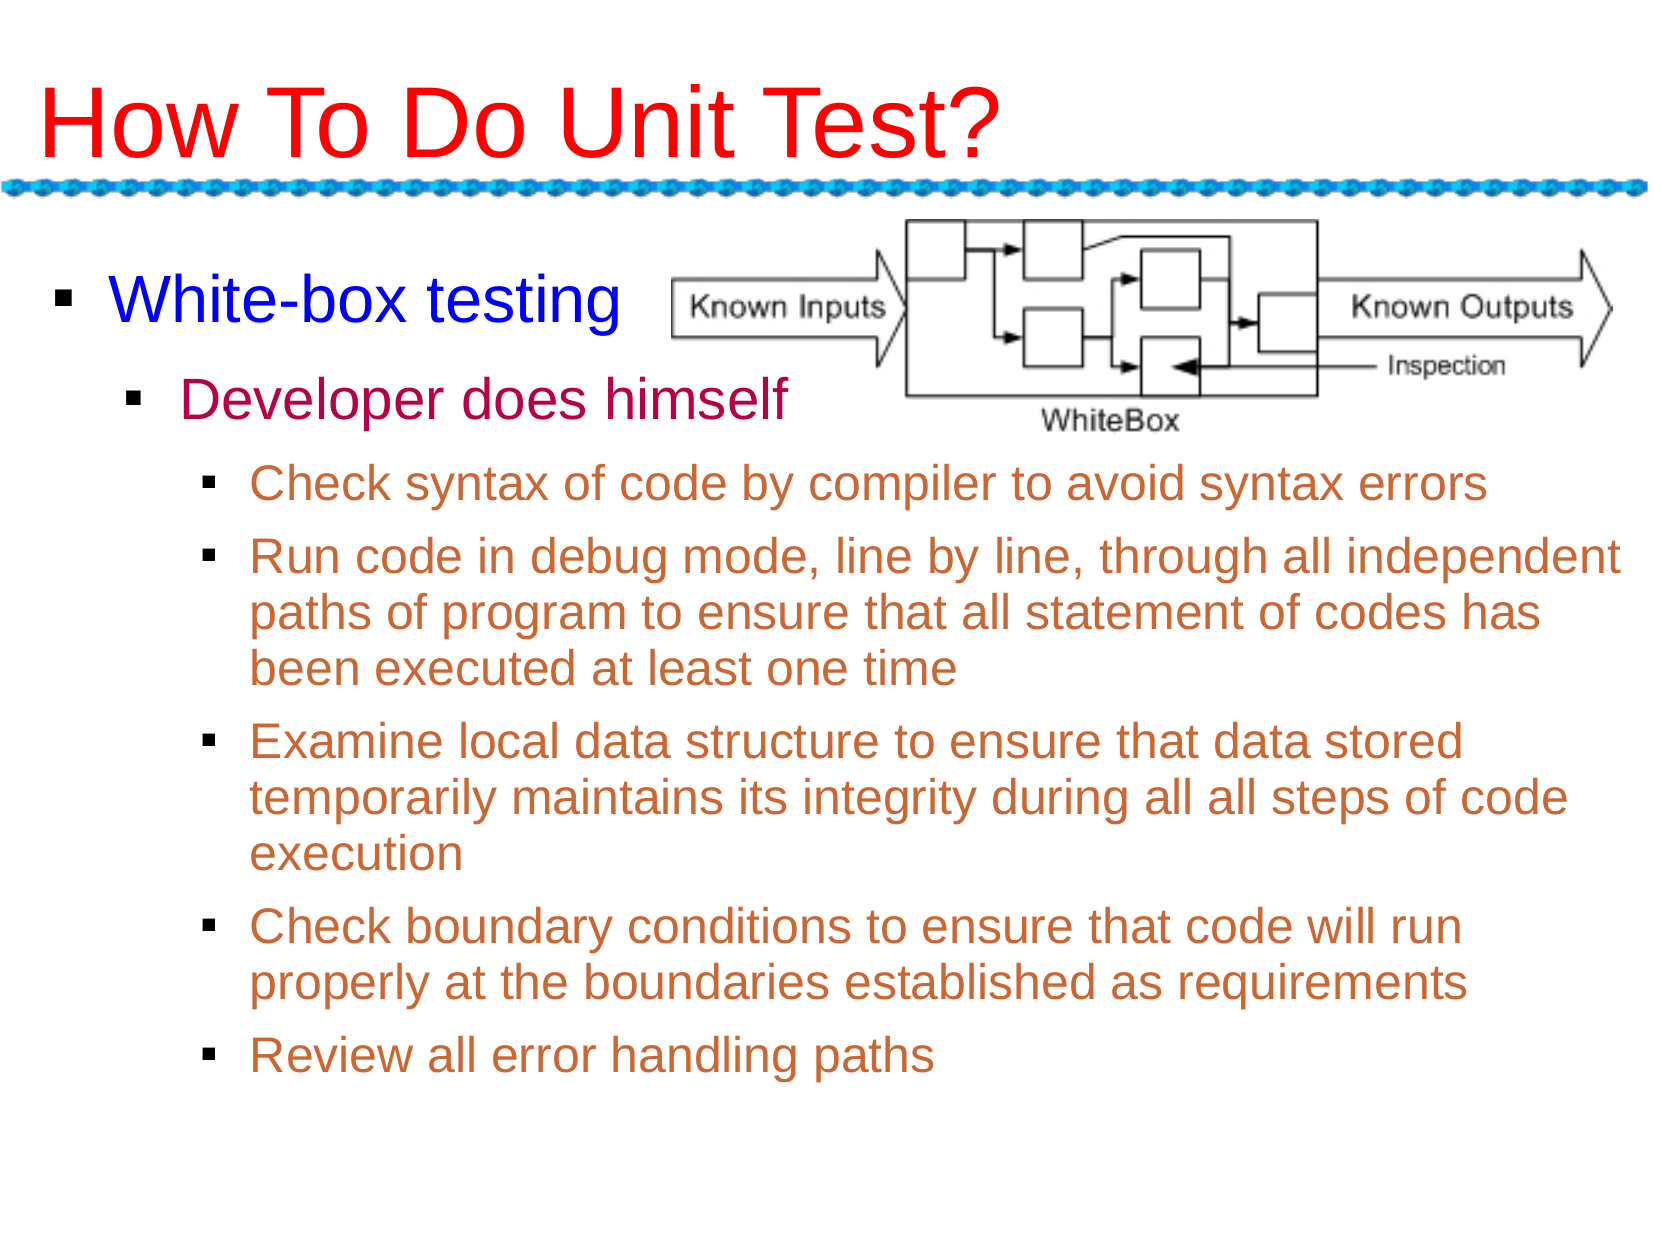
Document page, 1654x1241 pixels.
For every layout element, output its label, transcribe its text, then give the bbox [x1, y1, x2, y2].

text_box [671, 219, 1613, 262]
picture [0, 178, 37, 199]
list White-box testing Developer does himself Check syntax of code by compiler to avoid syntax errors Run code in debug mode, line by line, through all independent paths of program to ensure that all statement of codes has been executed at least one time Examine local data structure to ensure that data stored temporarily maintains its integrity during all all steps of code execution Check boundary conditions to ensure that code will run properly at the boundaries established as requirements Review all error handling paths [37, 262, 1651, 1163]
title How To Do Unit Test? [37, 37, 1651, 207]
